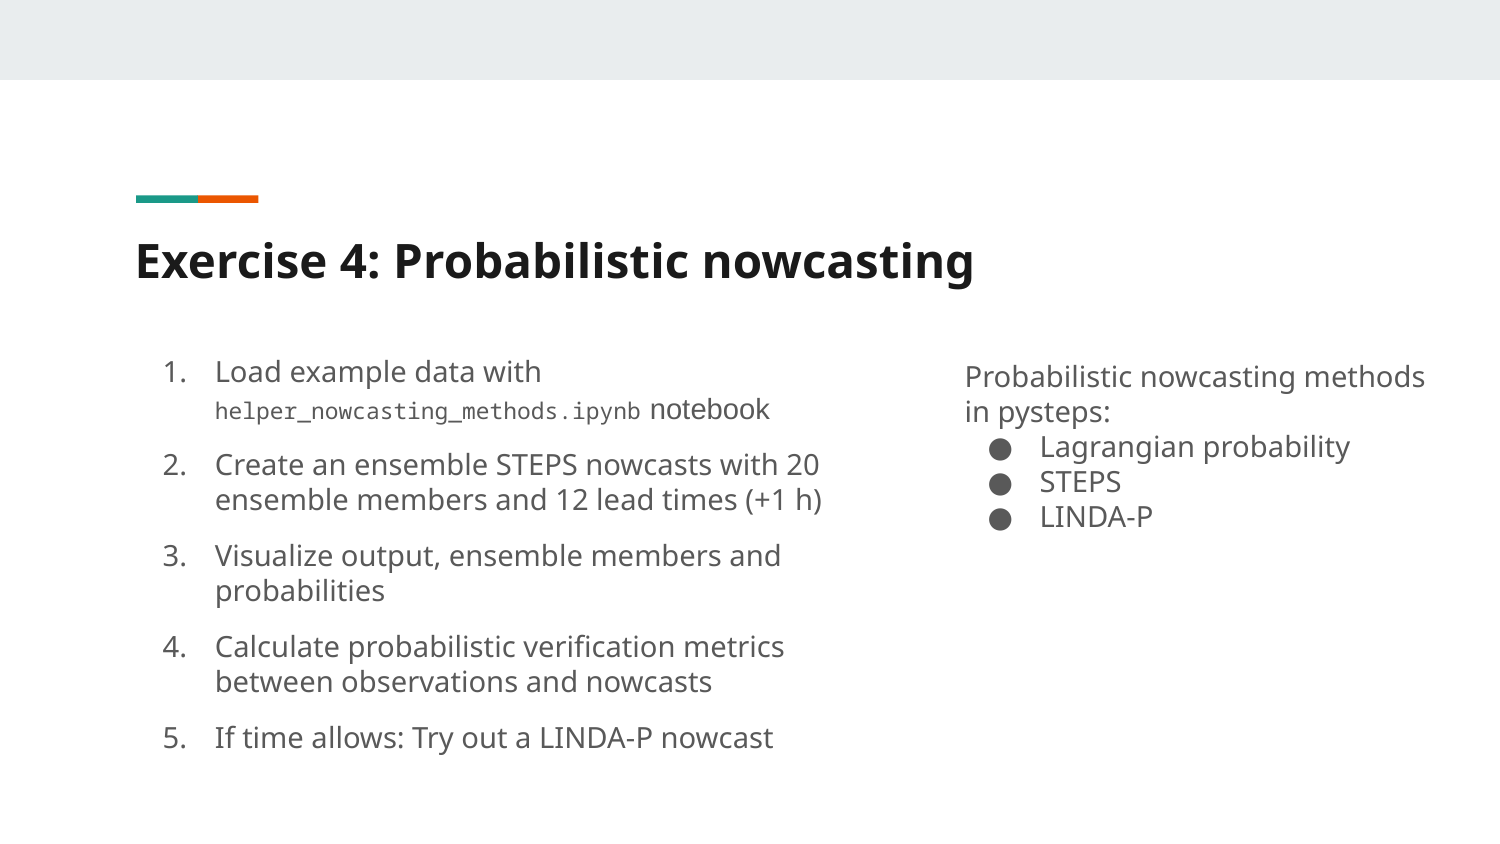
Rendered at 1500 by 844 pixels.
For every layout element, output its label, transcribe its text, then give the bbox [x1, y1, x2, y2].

text_box Load example data with helper_nowcasting_methods.ipynb notebook Create an ensemble STEPS nowcasts with 20 ensemble members and 12 lead times (+1 h) Visualize output, ensemble members and probabilities Calculate probabilistic verification metrics between observations and nowcasts If time allows: Try out a LINDA-P nowcast [124, 338, 879, 825]
text_box Probabilistic nowcasting methods in pysteps: Lagrangian probability STEPS LINDA-P [949, 343, 1463, 584]
title Exercise 4: Probabilistic nowcasting [119, 216, 1381, 305]
